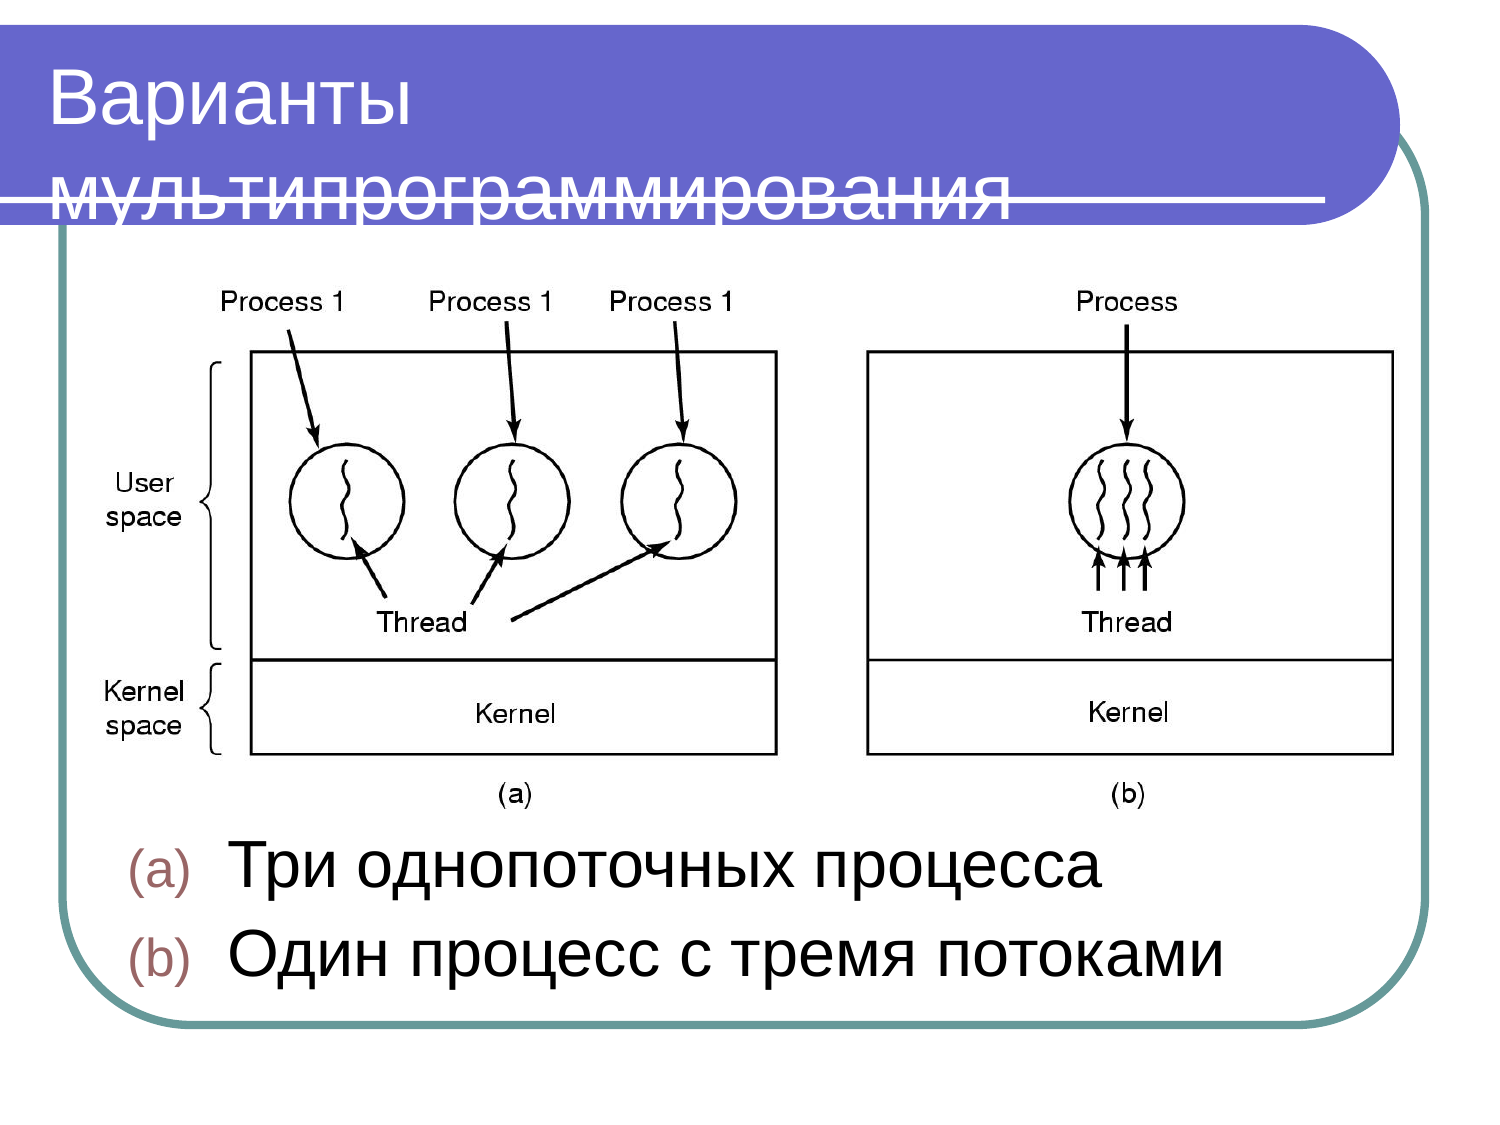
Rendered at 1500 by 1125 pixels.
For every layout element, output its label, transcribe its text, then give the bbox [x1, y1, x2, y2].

title Варианты мультипрограммирования [32, 37, 1347, 188]
picture [99, 278, 1400, 810]
text_box Три однопоточных процесса Один процесс с тремя потоками [113, 822, 1388, 940]
